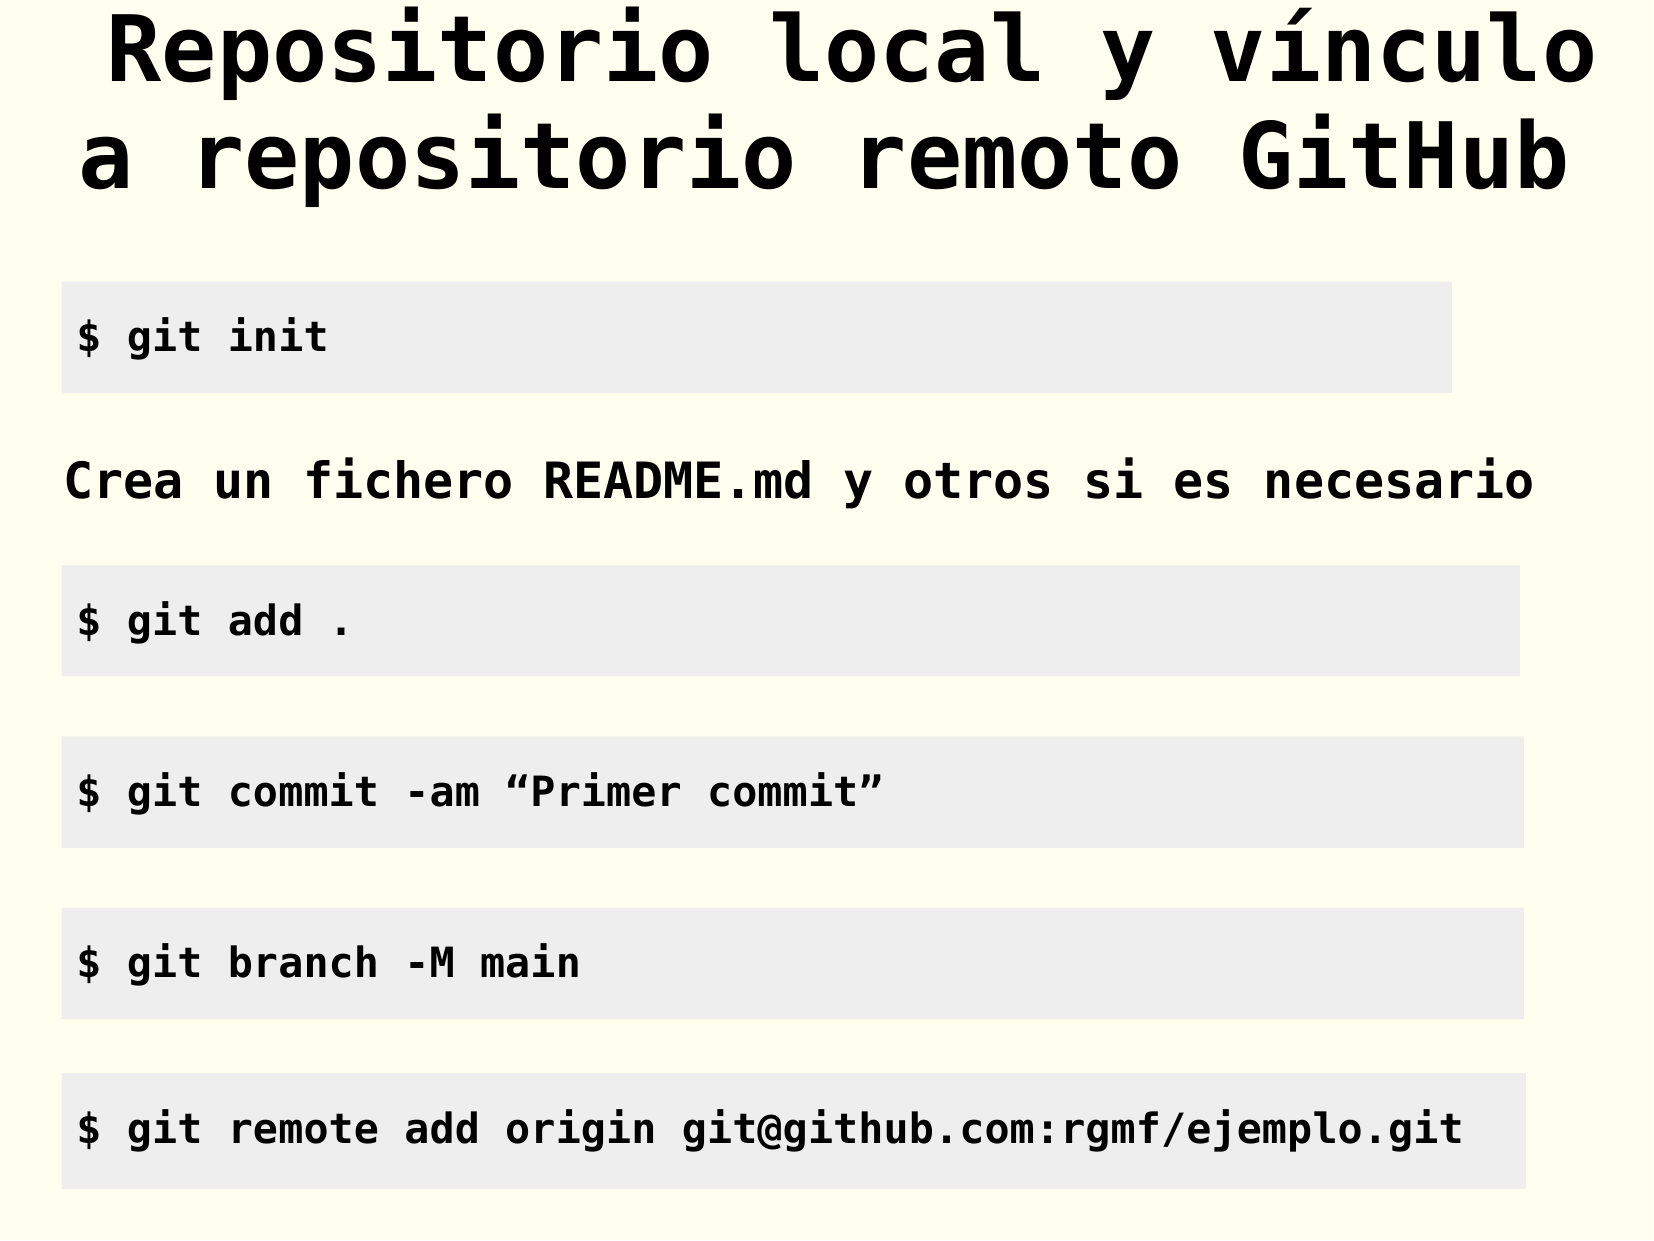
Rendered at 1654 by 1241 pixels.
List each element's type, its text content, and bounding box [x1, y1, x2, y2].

title Repositorio local y vínculo a repositorio remoto GitHub [22, 0, 1628, 210]
text_box $ git commit -am “Primer commit” [61, 736, 1524, 848]
text_box Crea un fichero README.md y otros si es necesario [48, 415, 1549, 518]
text_box $ git init [61, 281, 1452, 393]
text_box $ git remote add origin git@github.com:rgmf/ejemplo.git [61, 1073, 1526, 1189]
text_box $ git branch -M main [61, 907, 1524, 1020]
text_box $ git add . [61, 565, 1520, 677]
